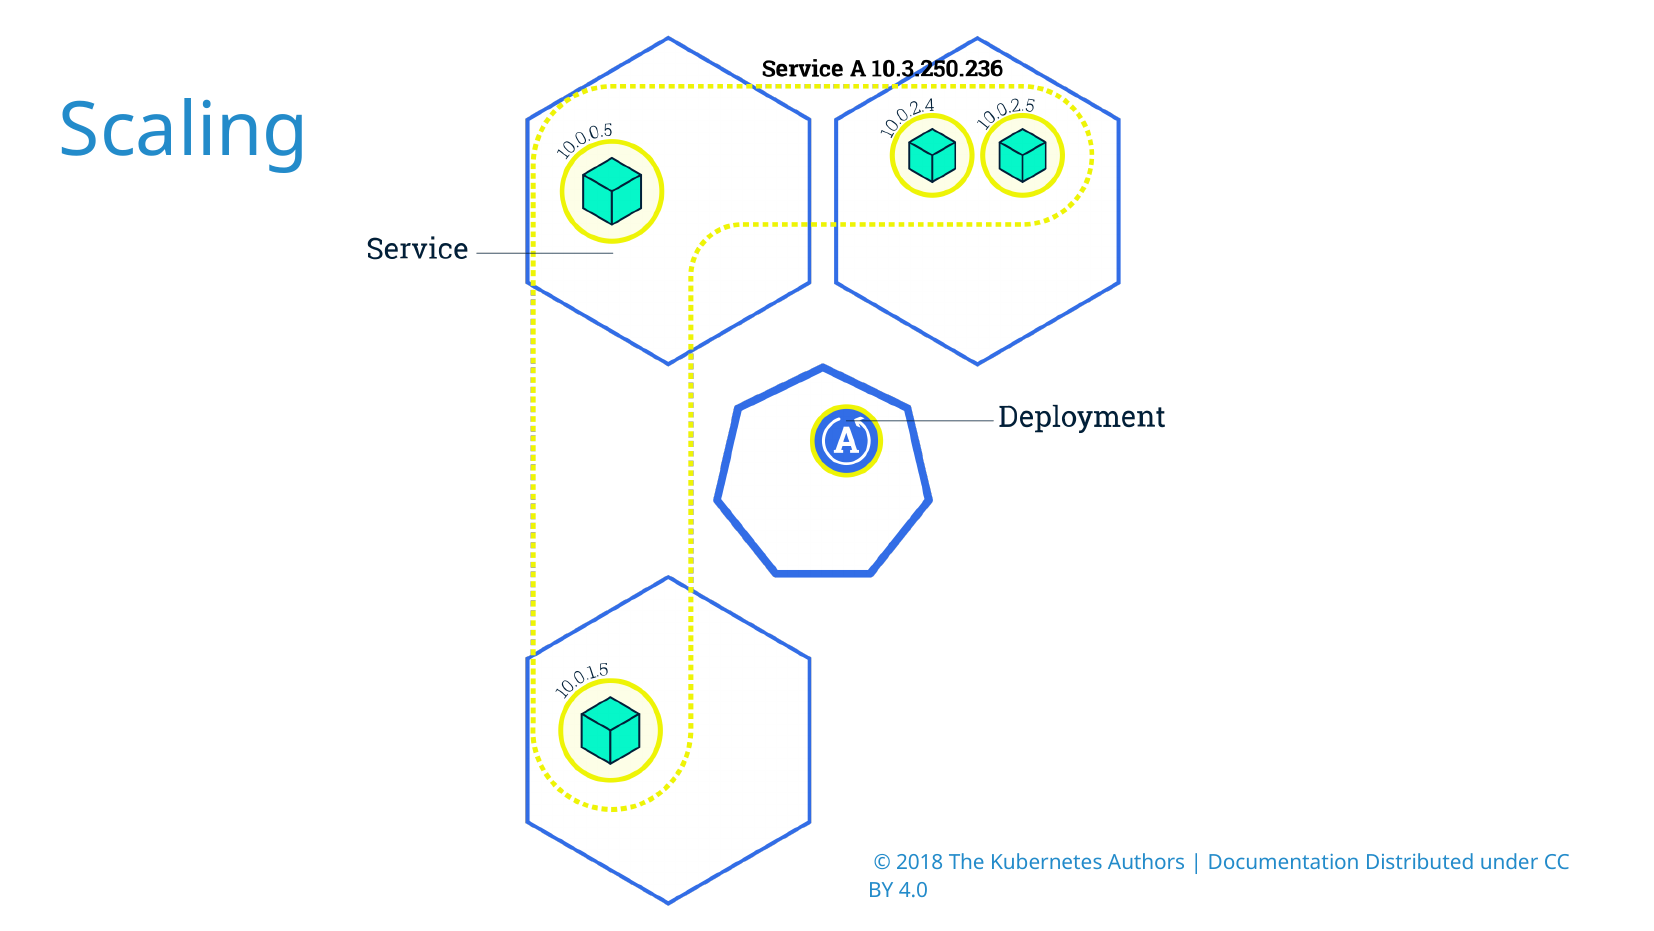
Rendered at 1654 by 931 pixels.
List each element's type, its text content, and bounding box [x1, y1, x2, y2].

title © 2018 The Kubernetes Authors | Documentation Distributed under CC BY 4.0 [1415, 850, 1595, 904]
picture [239, 5, 1415, 59]
title Scaling [59, 59, 1595, 178]
picture [239, 178, 1415, 915]
